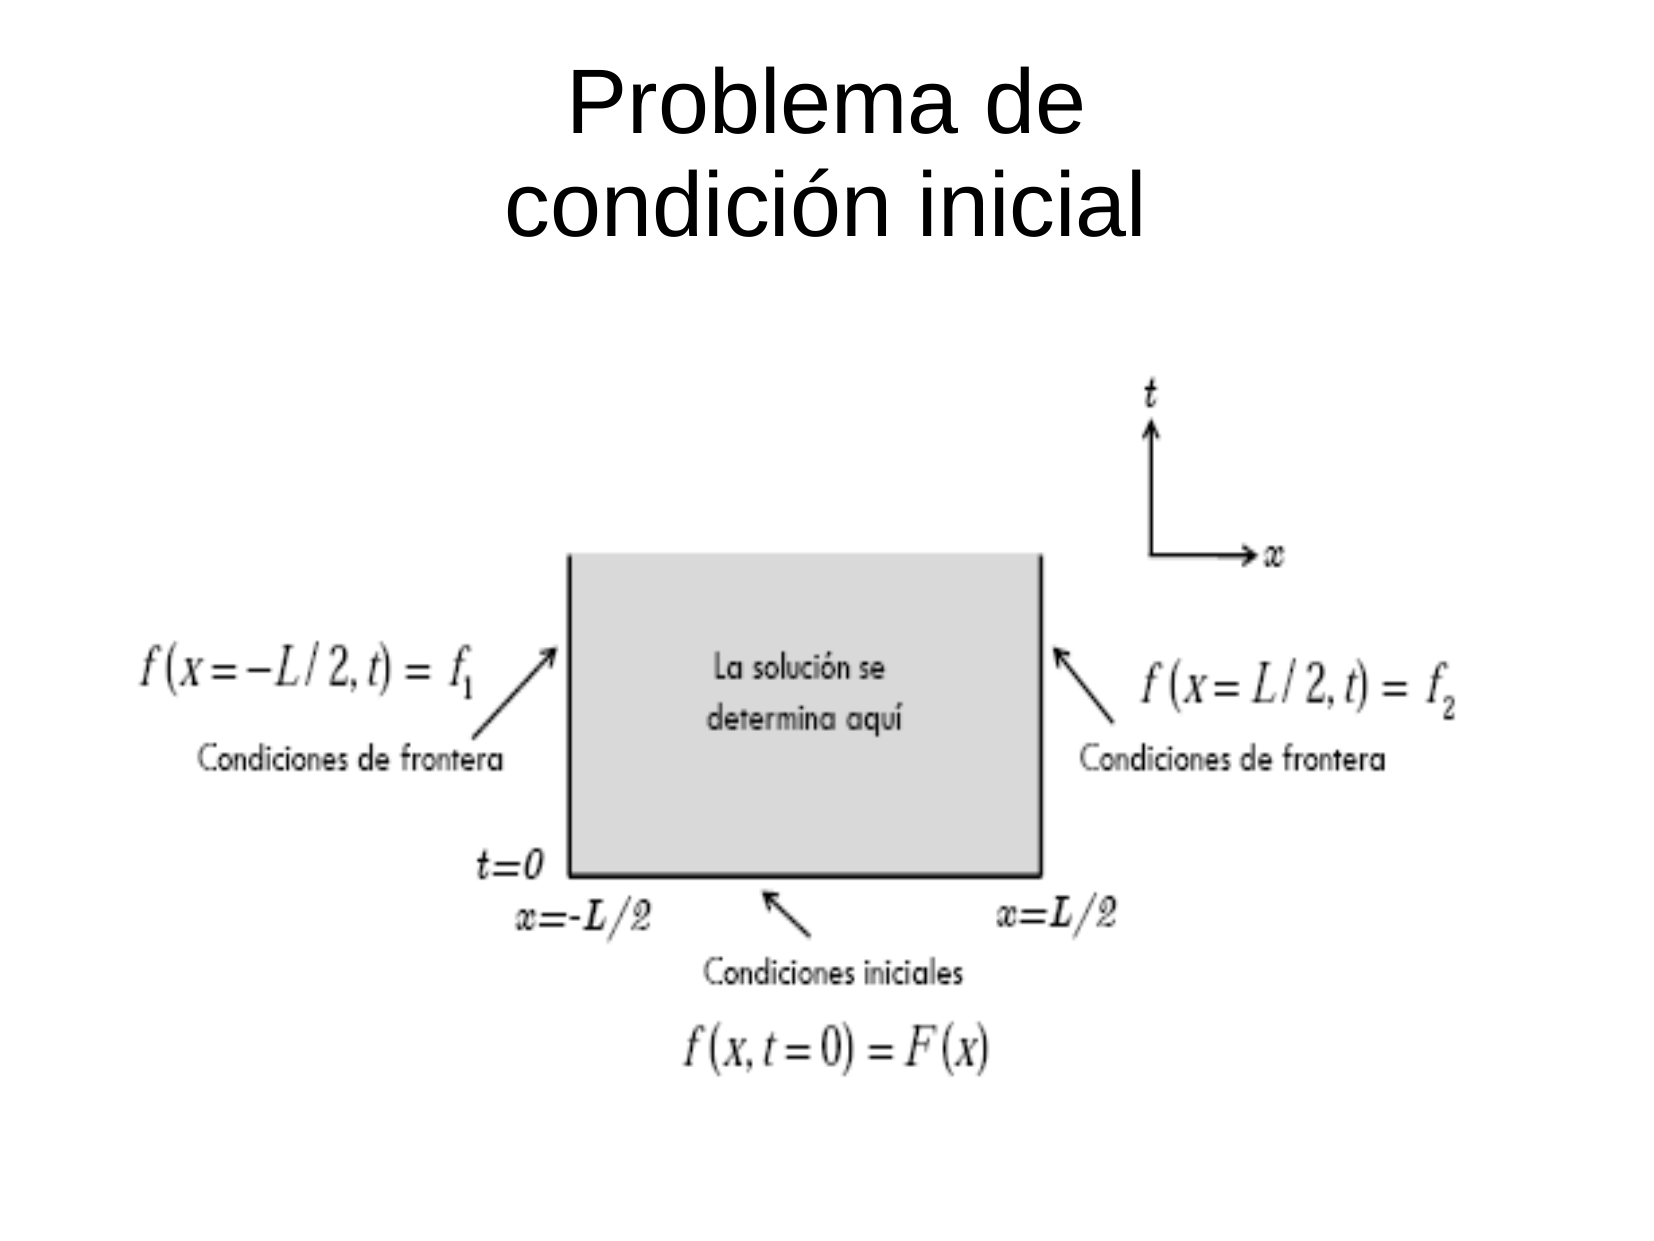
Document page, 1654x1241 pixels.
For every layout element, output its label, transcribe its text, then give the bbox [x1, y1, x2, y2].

picture [88, 354, 1536, 1145]
title Problema de condición inicial [82, 49, 1571, 257]
